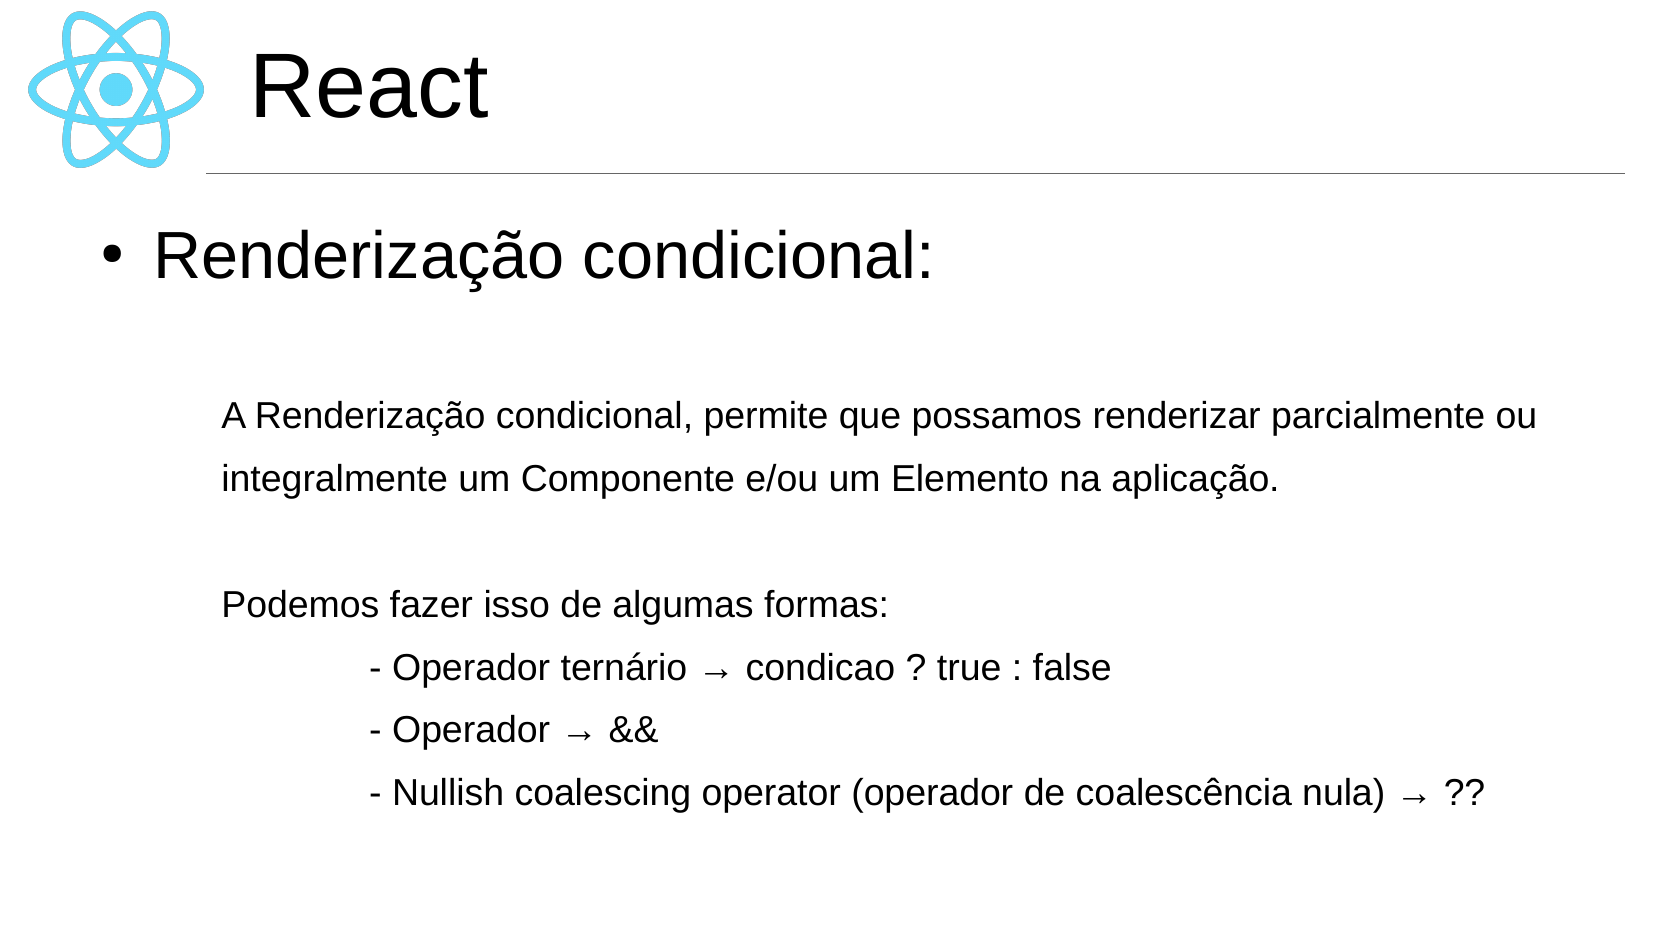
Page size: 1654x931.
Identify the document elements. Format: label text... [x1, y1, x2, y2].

picture [0, 0, 292, 207]
list Renderização condicional: [82, 217, 1571, 298]
text_box A Renderização condicional, permite que possamos renderizar parcialmente ou integralmente um Componente e/ou um Elemento na aplicação. Podemos fazer isso de algumas formas: - Operador ternário → condicao ? true : false - Operador → && - Nullish coalescing operator (operador de coalescência nula) → ?? [206, 365, 1595, 923]
title React [292, 7, 1654, 164]
